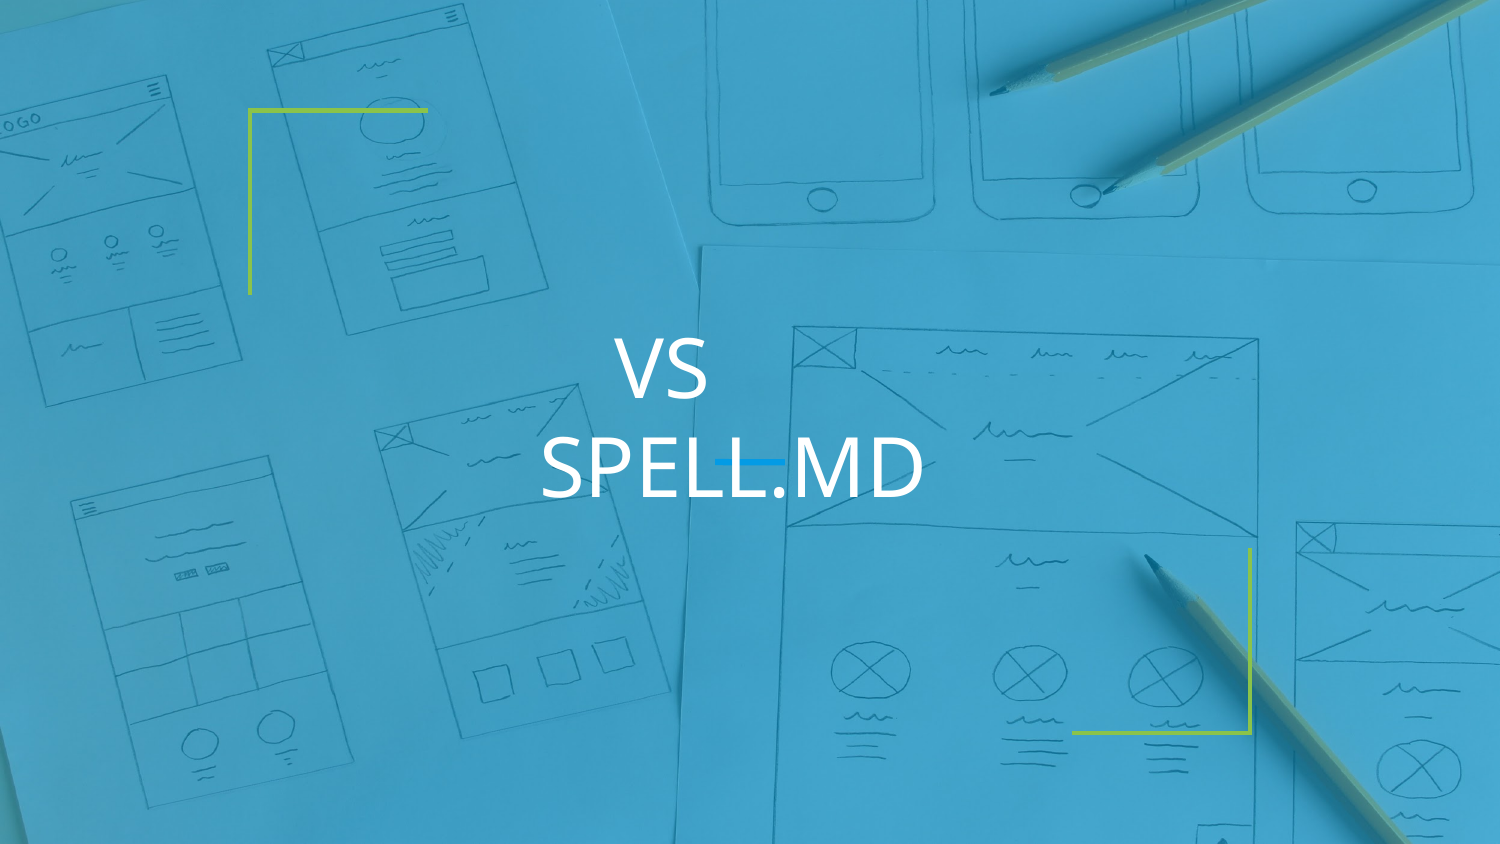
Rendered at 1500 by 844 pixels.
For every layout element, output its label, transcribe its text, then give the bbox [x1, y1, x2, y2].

title VS SPELL.MD [149, 89, 1471, 515]
picture [0, 0, 1500, 844]
